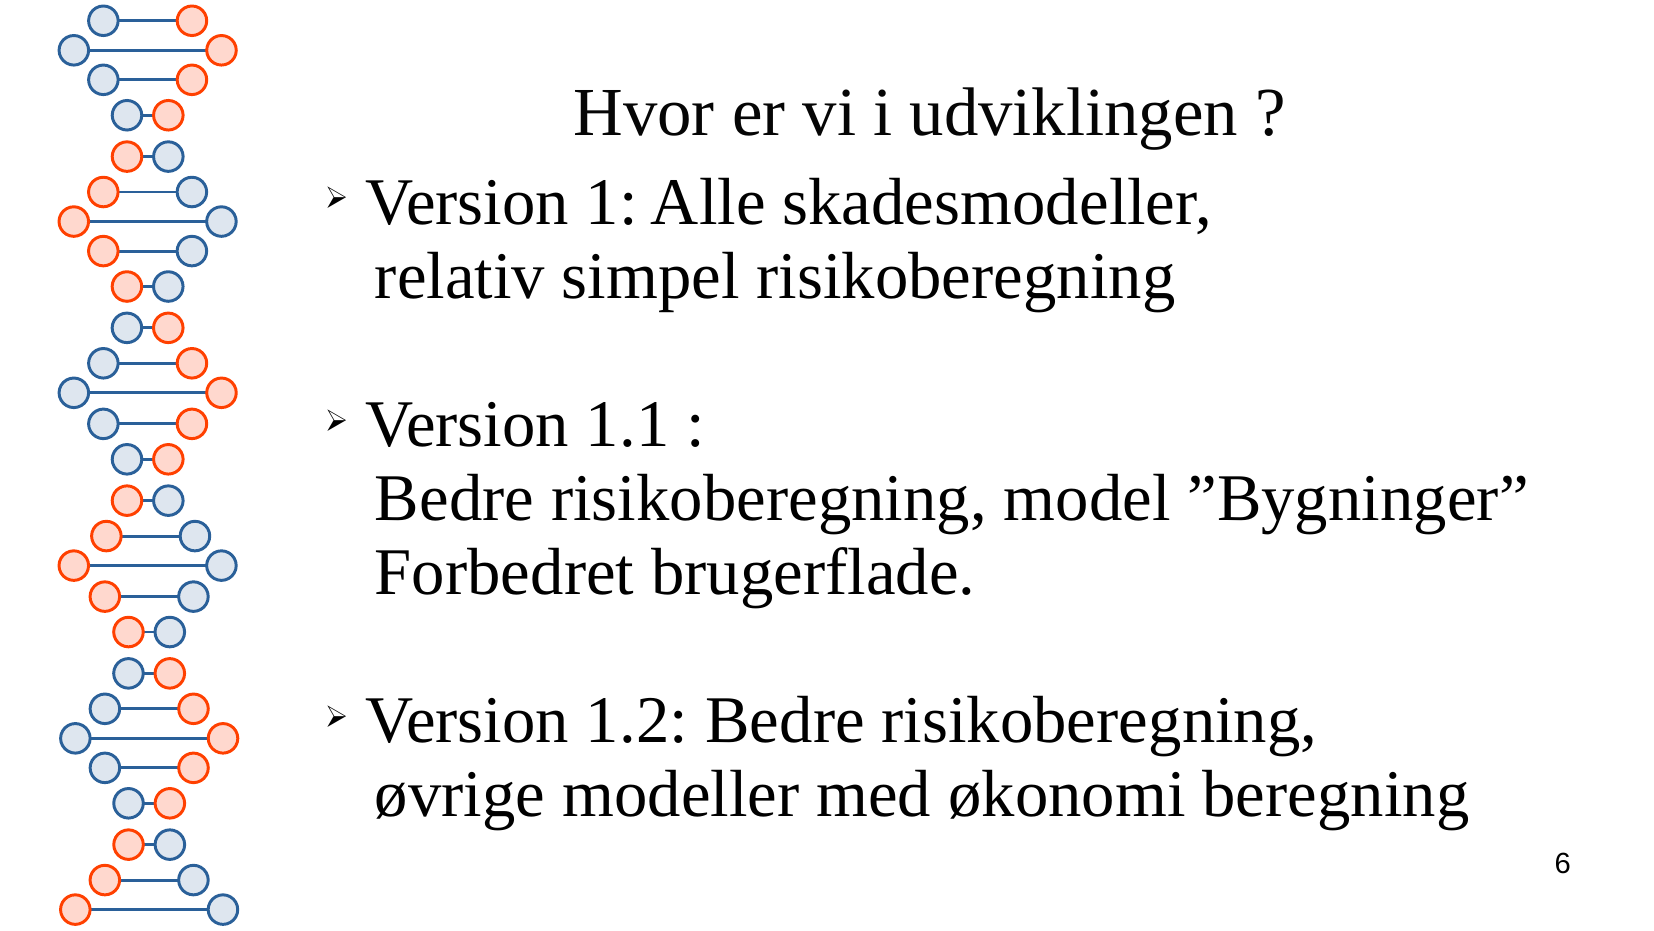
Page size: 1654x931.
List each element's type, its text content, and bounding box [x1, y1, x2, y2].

subtitle Version 1: Alle skadesmodeller, relativ simpel risikoberegning Version 1.1 : Bedre risikoberegning, model ”Bygninger” Forbedret brugerflade. Version 1.2: Bedre risikoberegning, øvrige modeller med økonomi beregning [324, 90, 1654, 906]
title Hvor er vi i udviklingen ? [265, 35, 1595, 189]
